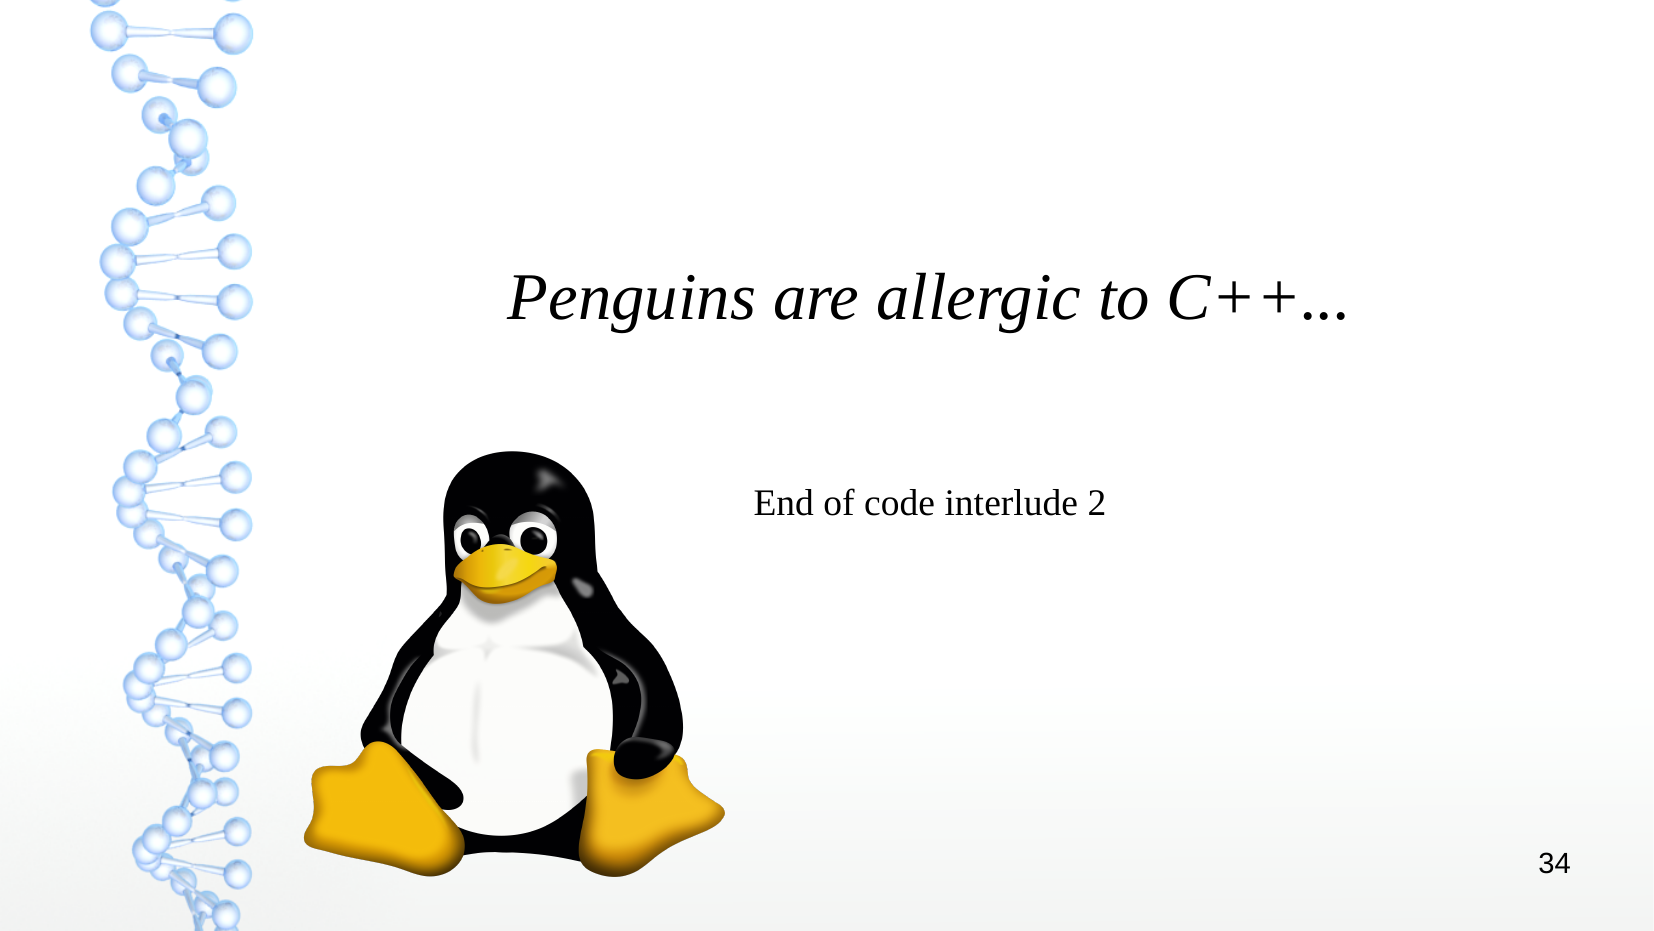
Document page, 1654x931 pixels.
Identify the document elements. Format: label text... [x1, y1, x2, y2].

subtitle Penguins are allergic to C++... End of code interlude 2 [265, 35, 1595, 748]
picture [0, 0, 1654, 931]
